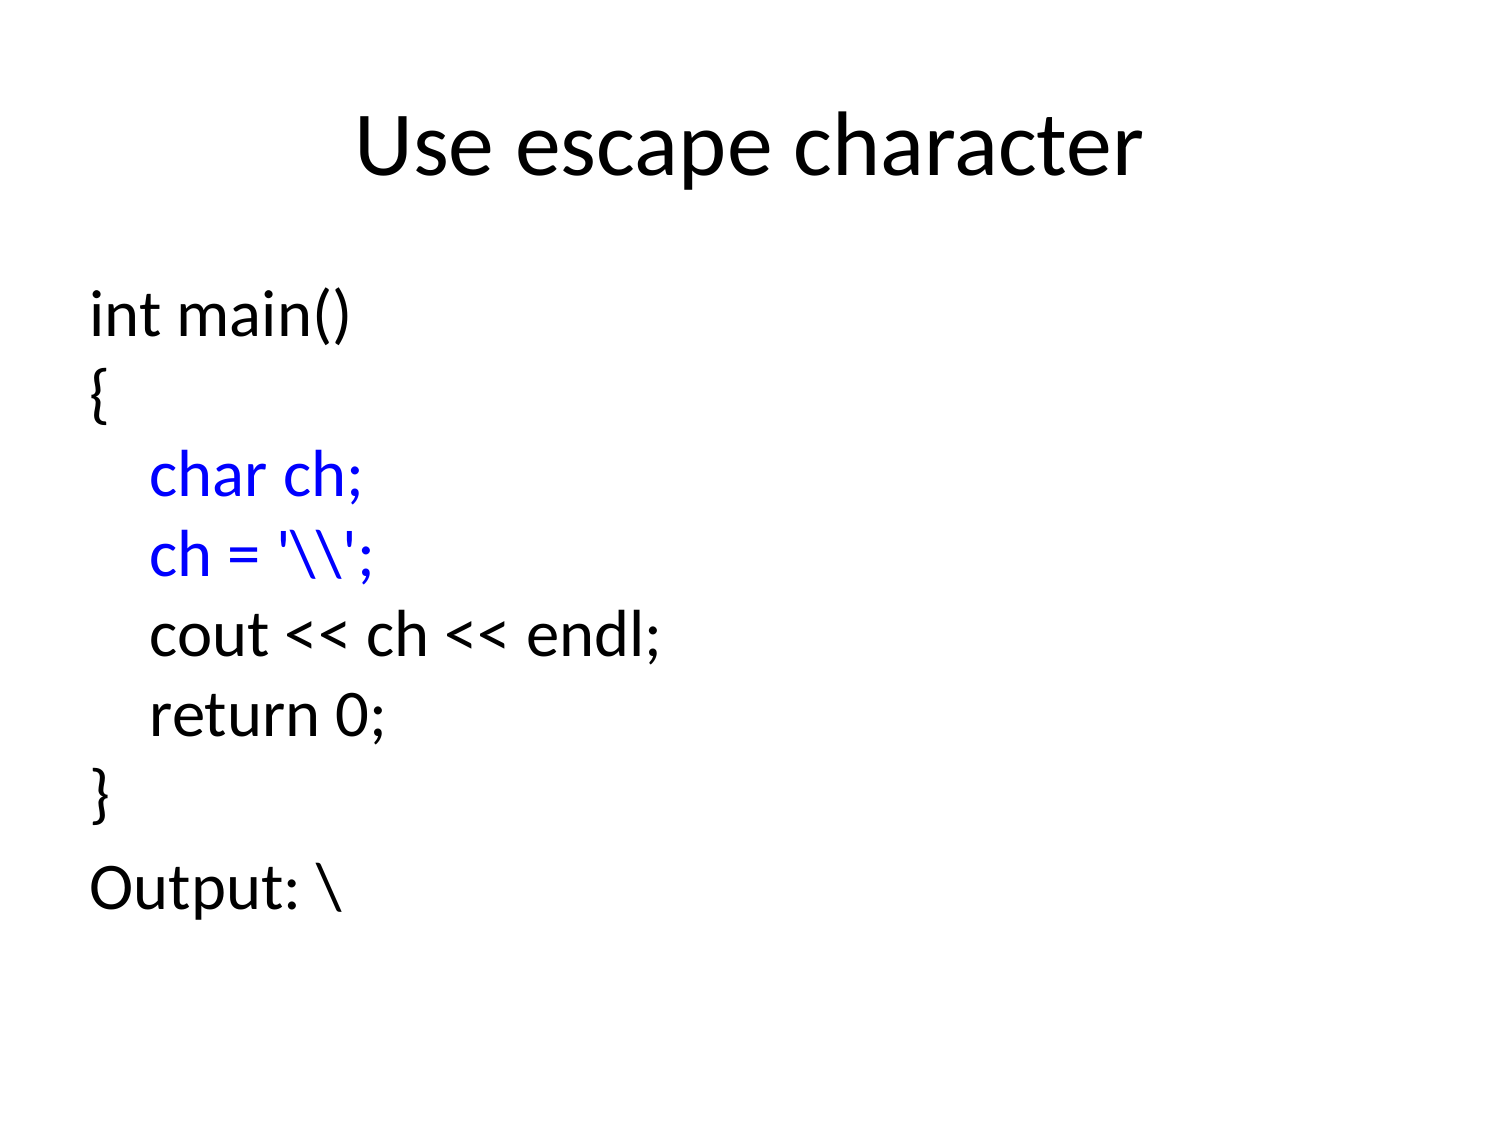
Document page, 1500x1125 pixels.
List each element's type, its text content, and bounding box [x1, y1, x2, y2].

list int main() { char ch; ch = '\\'; cout << ch << endl; return 0; } Output: \ [75, 262, 1425, 1005]
title Use escape character [75, 45, 1425, 233]
